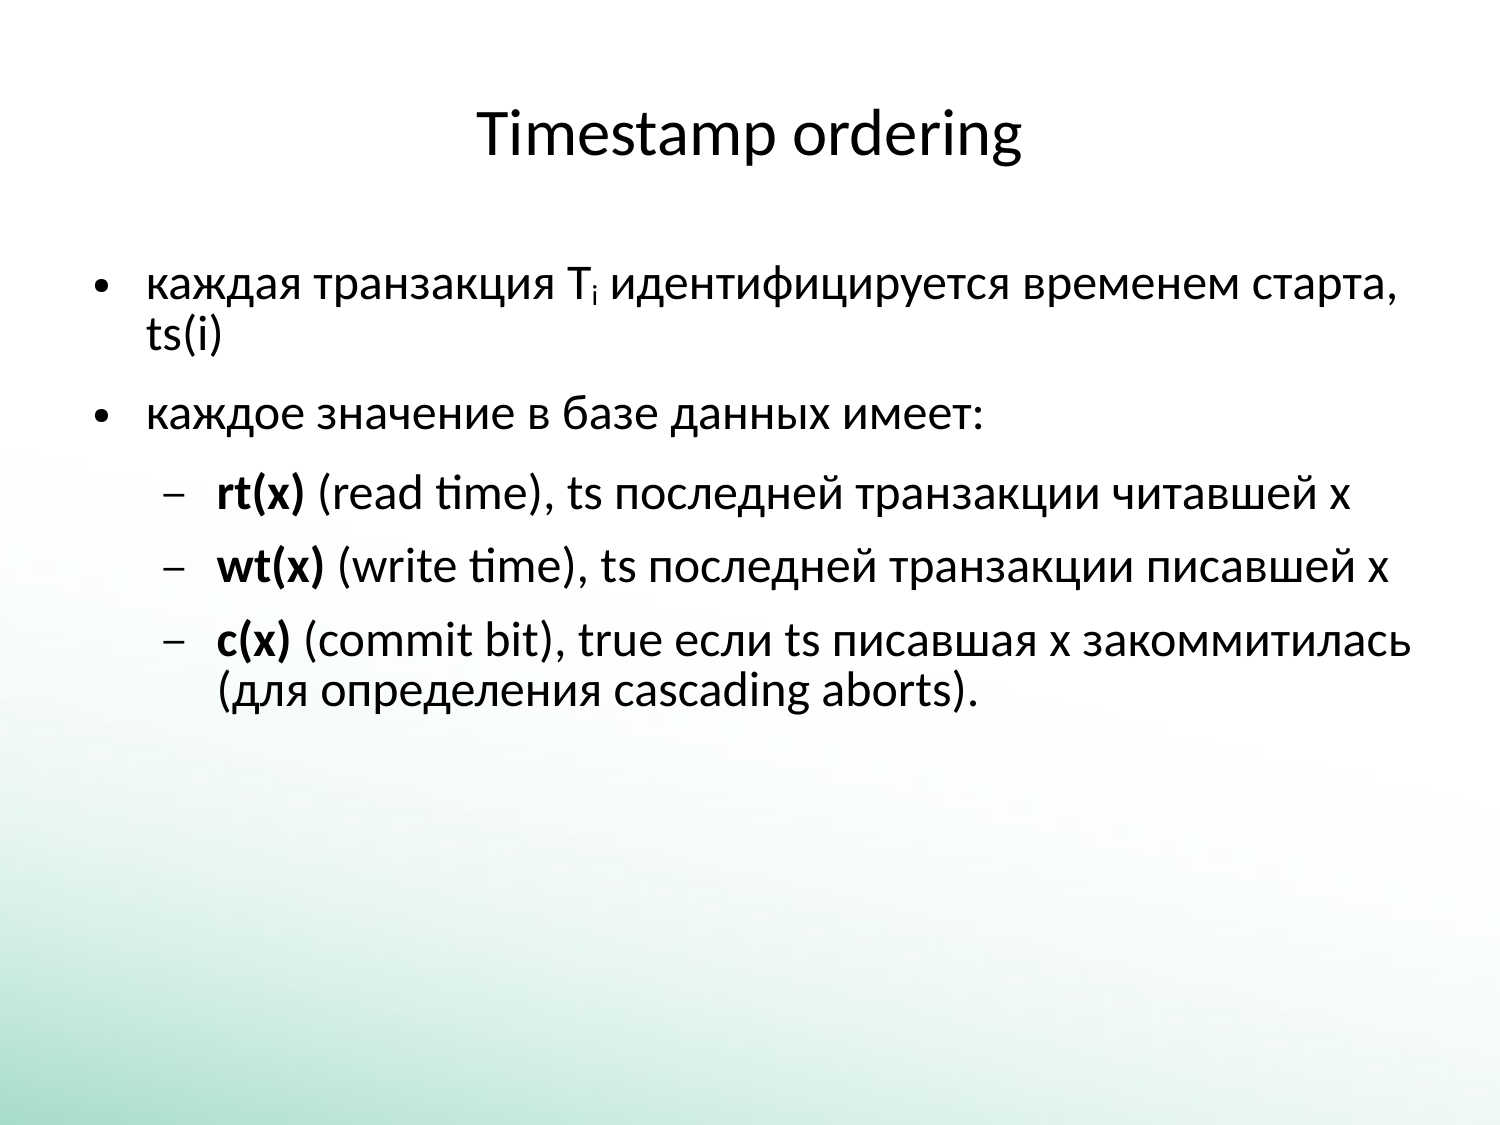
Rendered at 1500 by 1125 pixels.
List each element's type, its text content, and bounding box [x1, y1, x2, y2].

list каждая транзакция Ti идентифицируется временем старта, ts(i) каждое значение в базе данных имеет: rt(x) (read time), ts последней транзакции читавшей x wt(x) (write time), ts последней транзакции писавшей x c(x) (commit bit), true если ts писавшая x закоммитилась (для определения cascading aborts). [75, 262, 1425, 1005]
picture [0, 0, 1500, 1125]
title Timestamp ordering [75, 45, 1425, 233]
